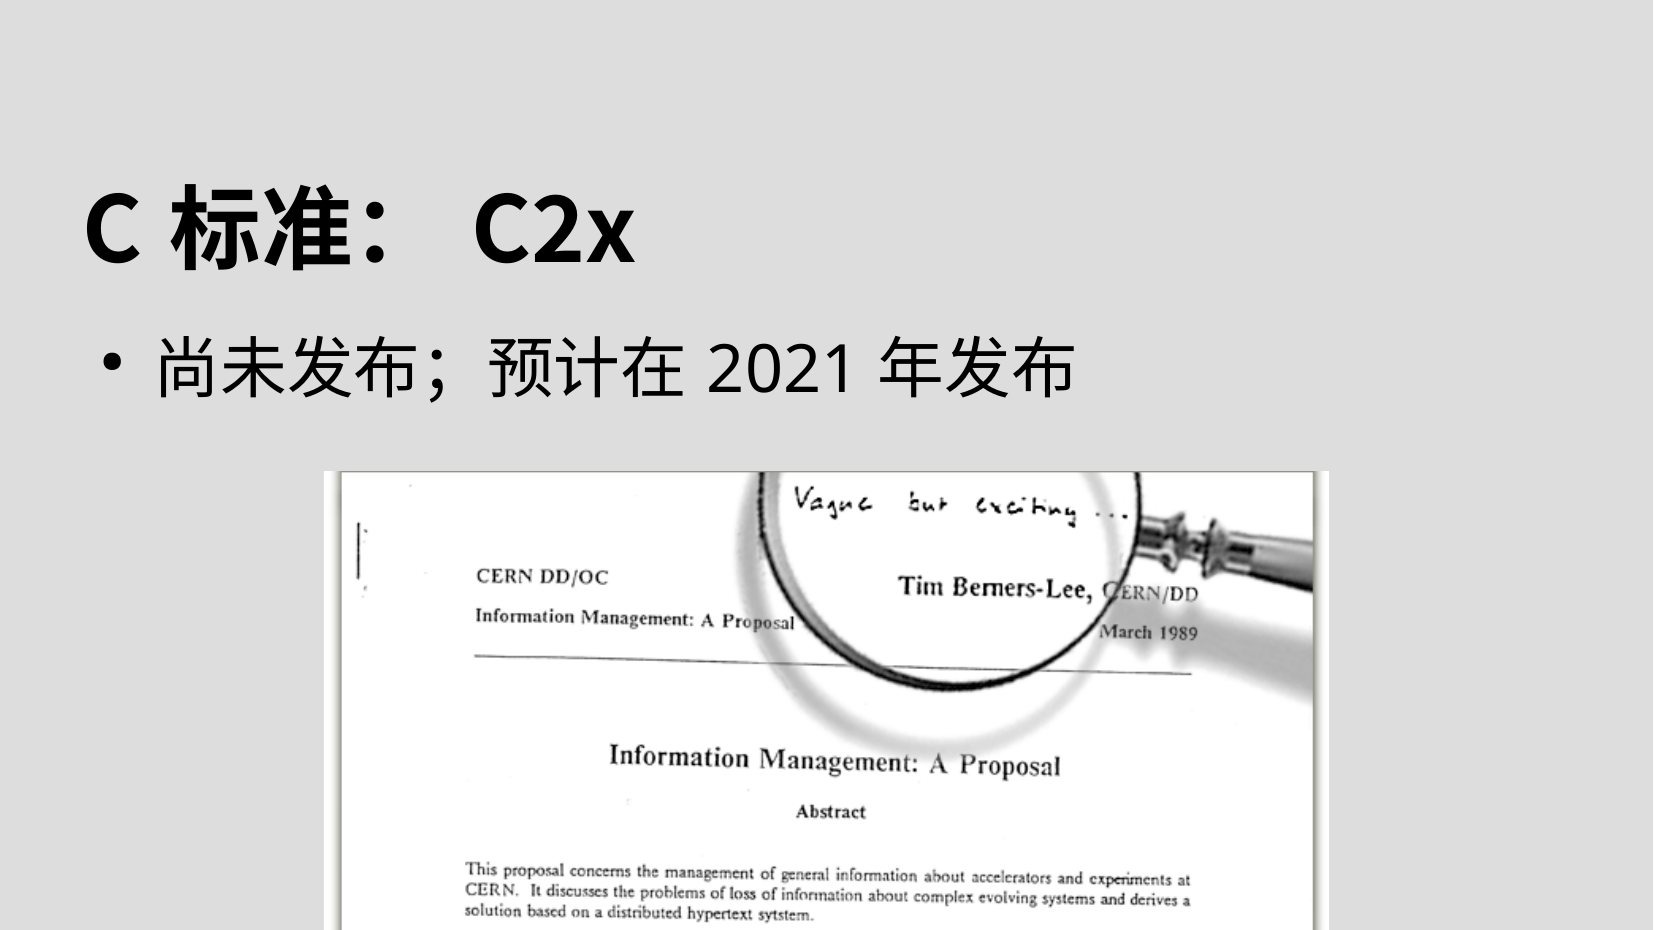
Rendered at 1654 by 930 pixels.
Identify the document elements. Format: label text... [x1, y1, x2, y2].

list 尚未发布；预计在2021年发布 [82, 315, 1571, 436]
title C标准：C2x [82, 144, 1571, 301]
picture [323, 471, 1329, 930]
